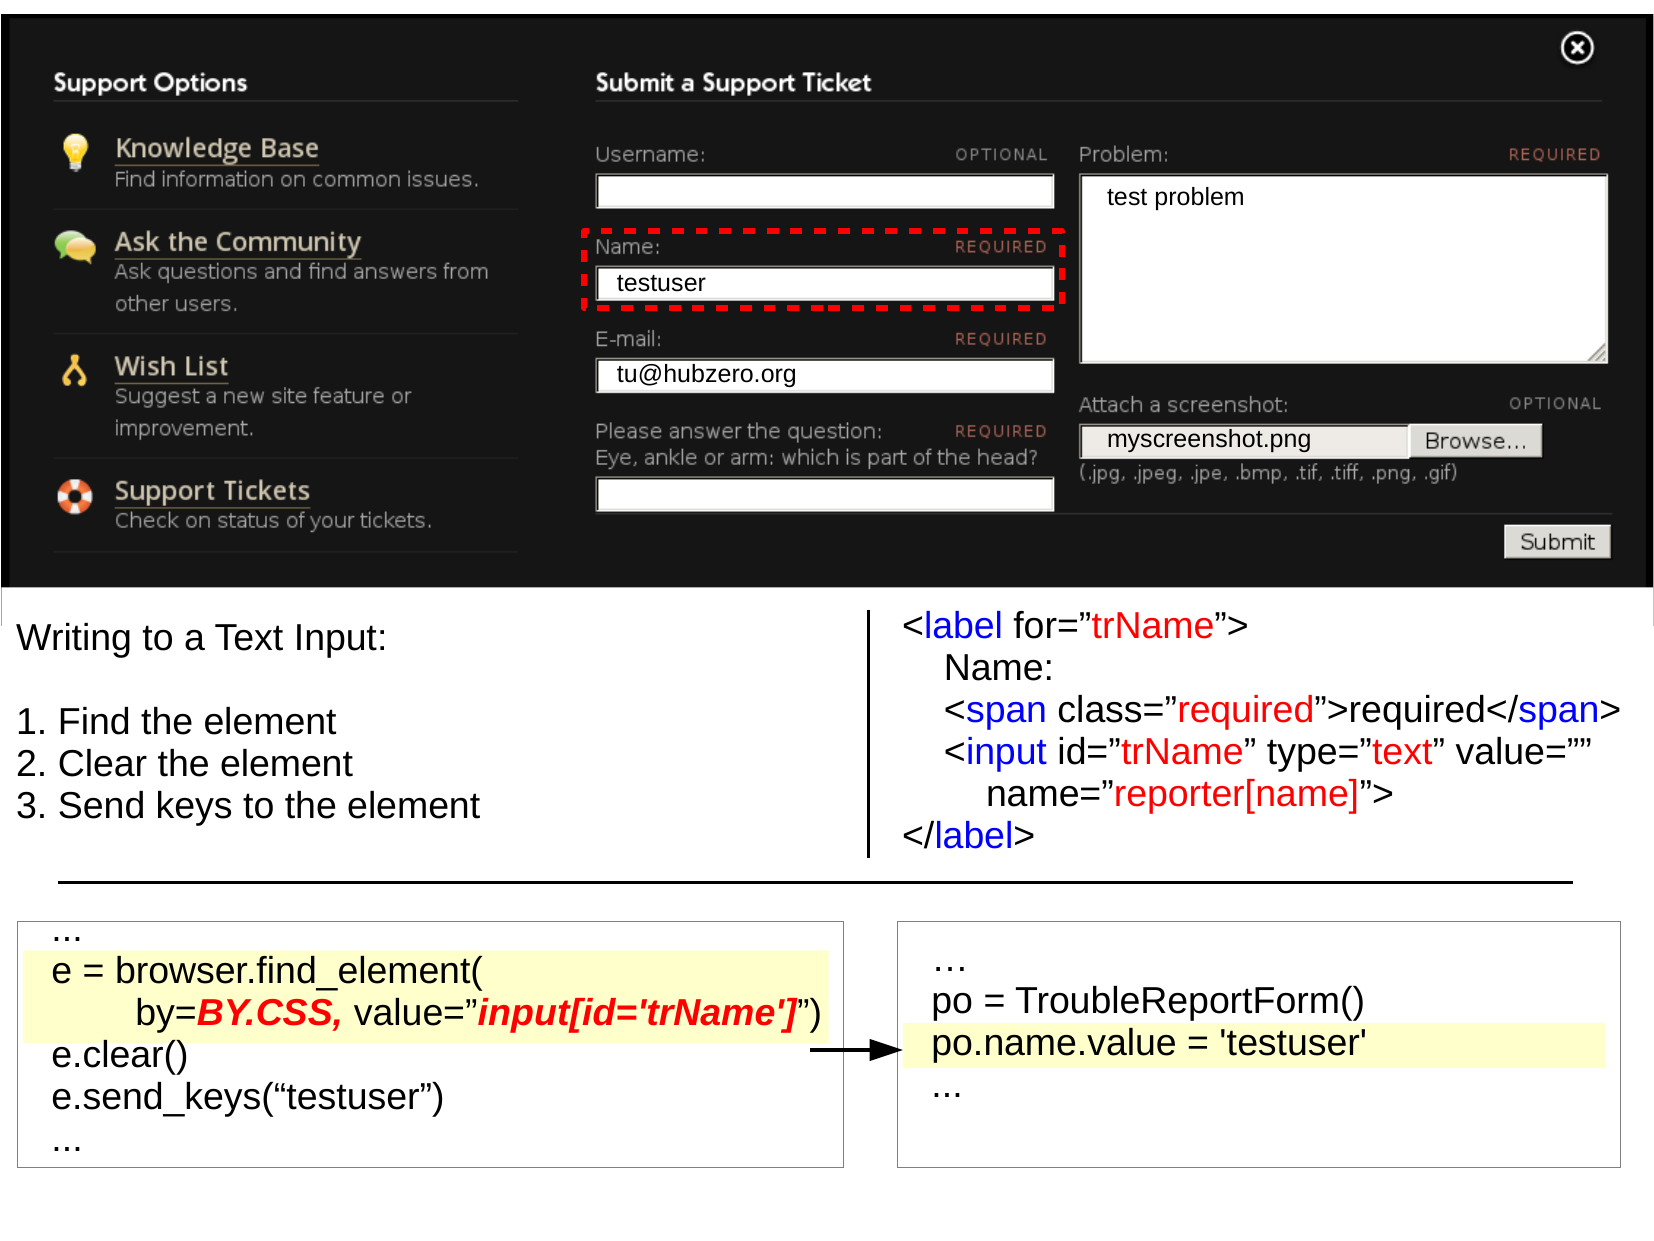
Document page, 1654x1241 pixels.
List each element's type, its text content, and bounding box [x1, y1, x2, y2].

picture [1, 14, 1654, 587]
text_box myscreenshot.png [1092, 417, 1327, 460]
text_box tu@hubzero.org [602, 352, 812, 395]
text_box Writing to a Text Input: 1. Find the element 2. Clear the element 3. Send keys to the element [1, 609, 495, 834]
text_box [1, 587, 1654, 1212]
text_box <label for=”trName”> Name: <span class=”required”>required</span> <input id=”trName” type=”text” value=”” name=”reporter[name]”> </label> [887, 597, 1637, 865]
text_box ... e = browser.find_element( by=BY.CSS, value=”input[id='trName']”) e.clear() e.send_keys(“testuser”) ... [36, 900, 844, 1168]
text_box test problem [1092, 175, 1261, 218]
text_box … po = TroubleReportForm() po.name.value = 'testuser' ... [916, 930, 1576, 1113]
text_box testuser [602, 260, 722, 304]
